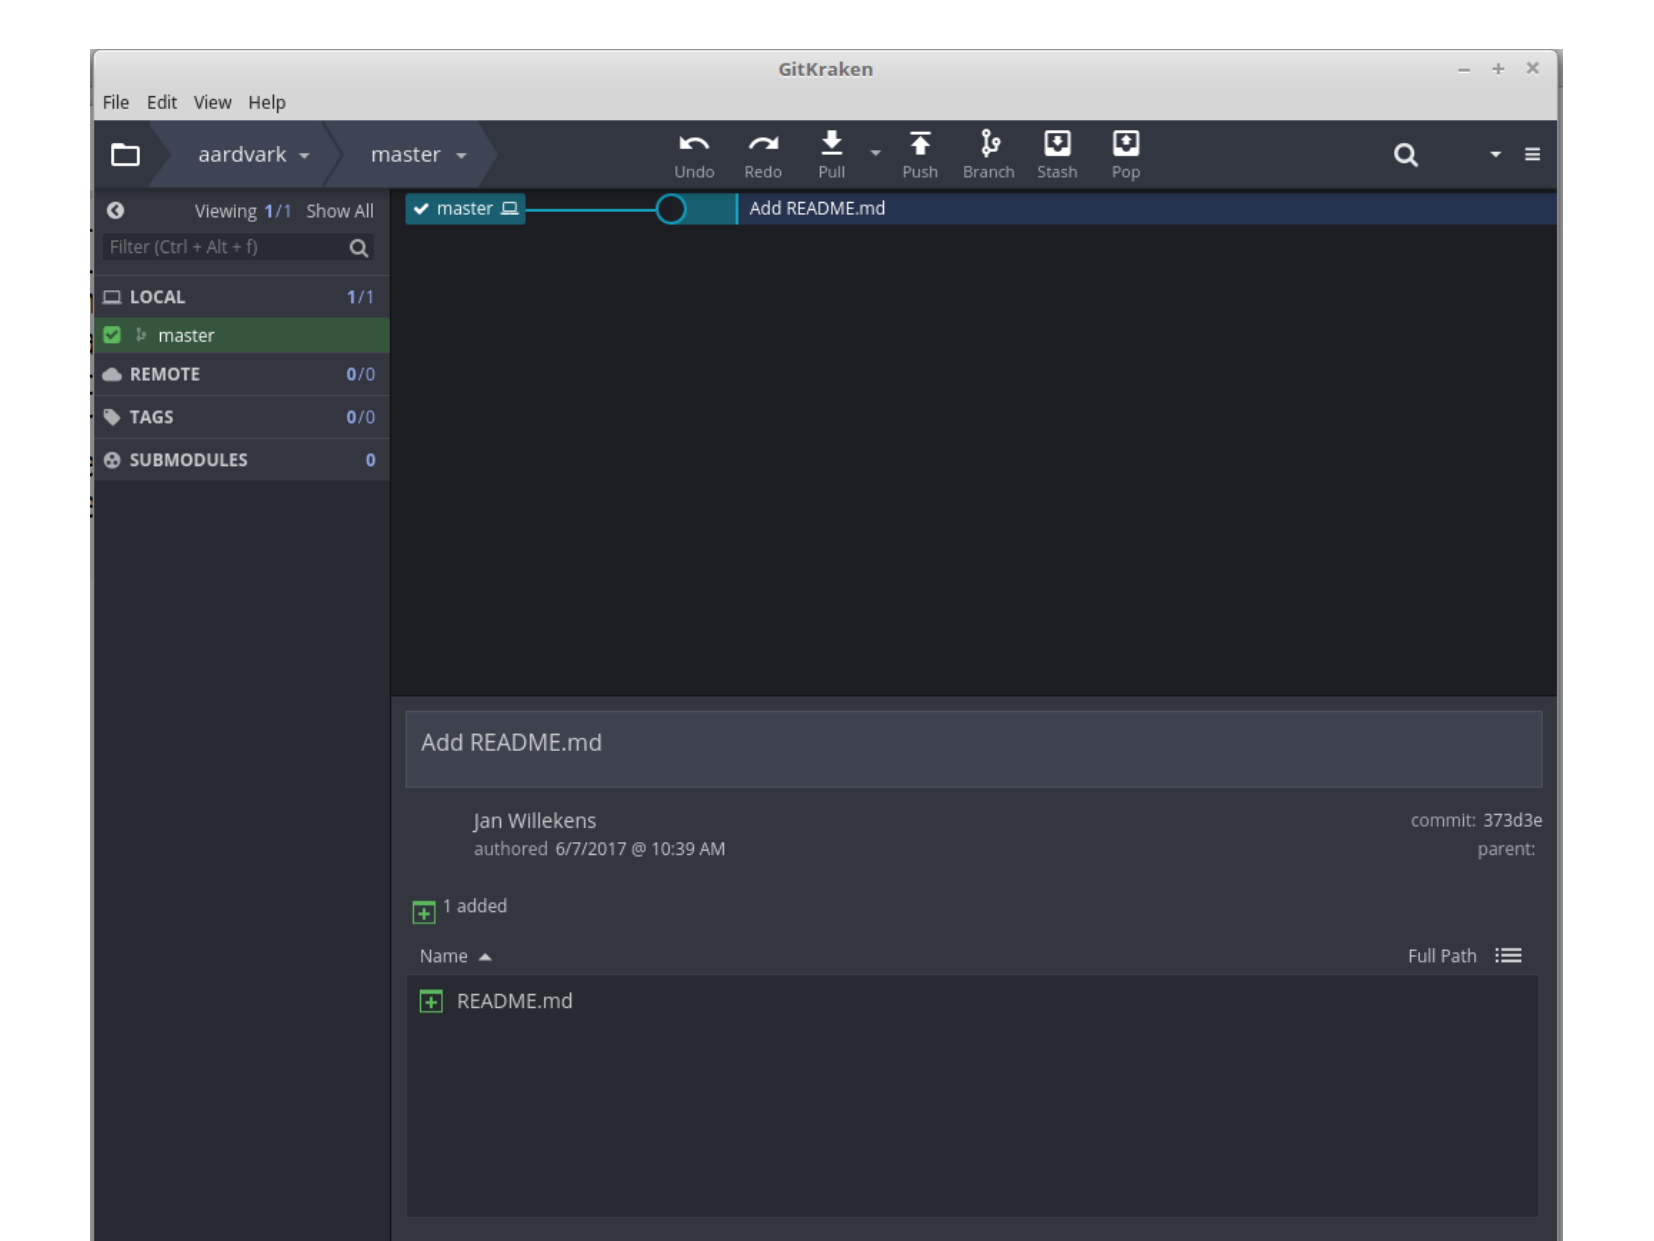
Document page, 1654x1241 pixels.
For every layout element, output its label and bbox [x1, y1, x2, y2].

picture [90, 49, 1563, 1241]
